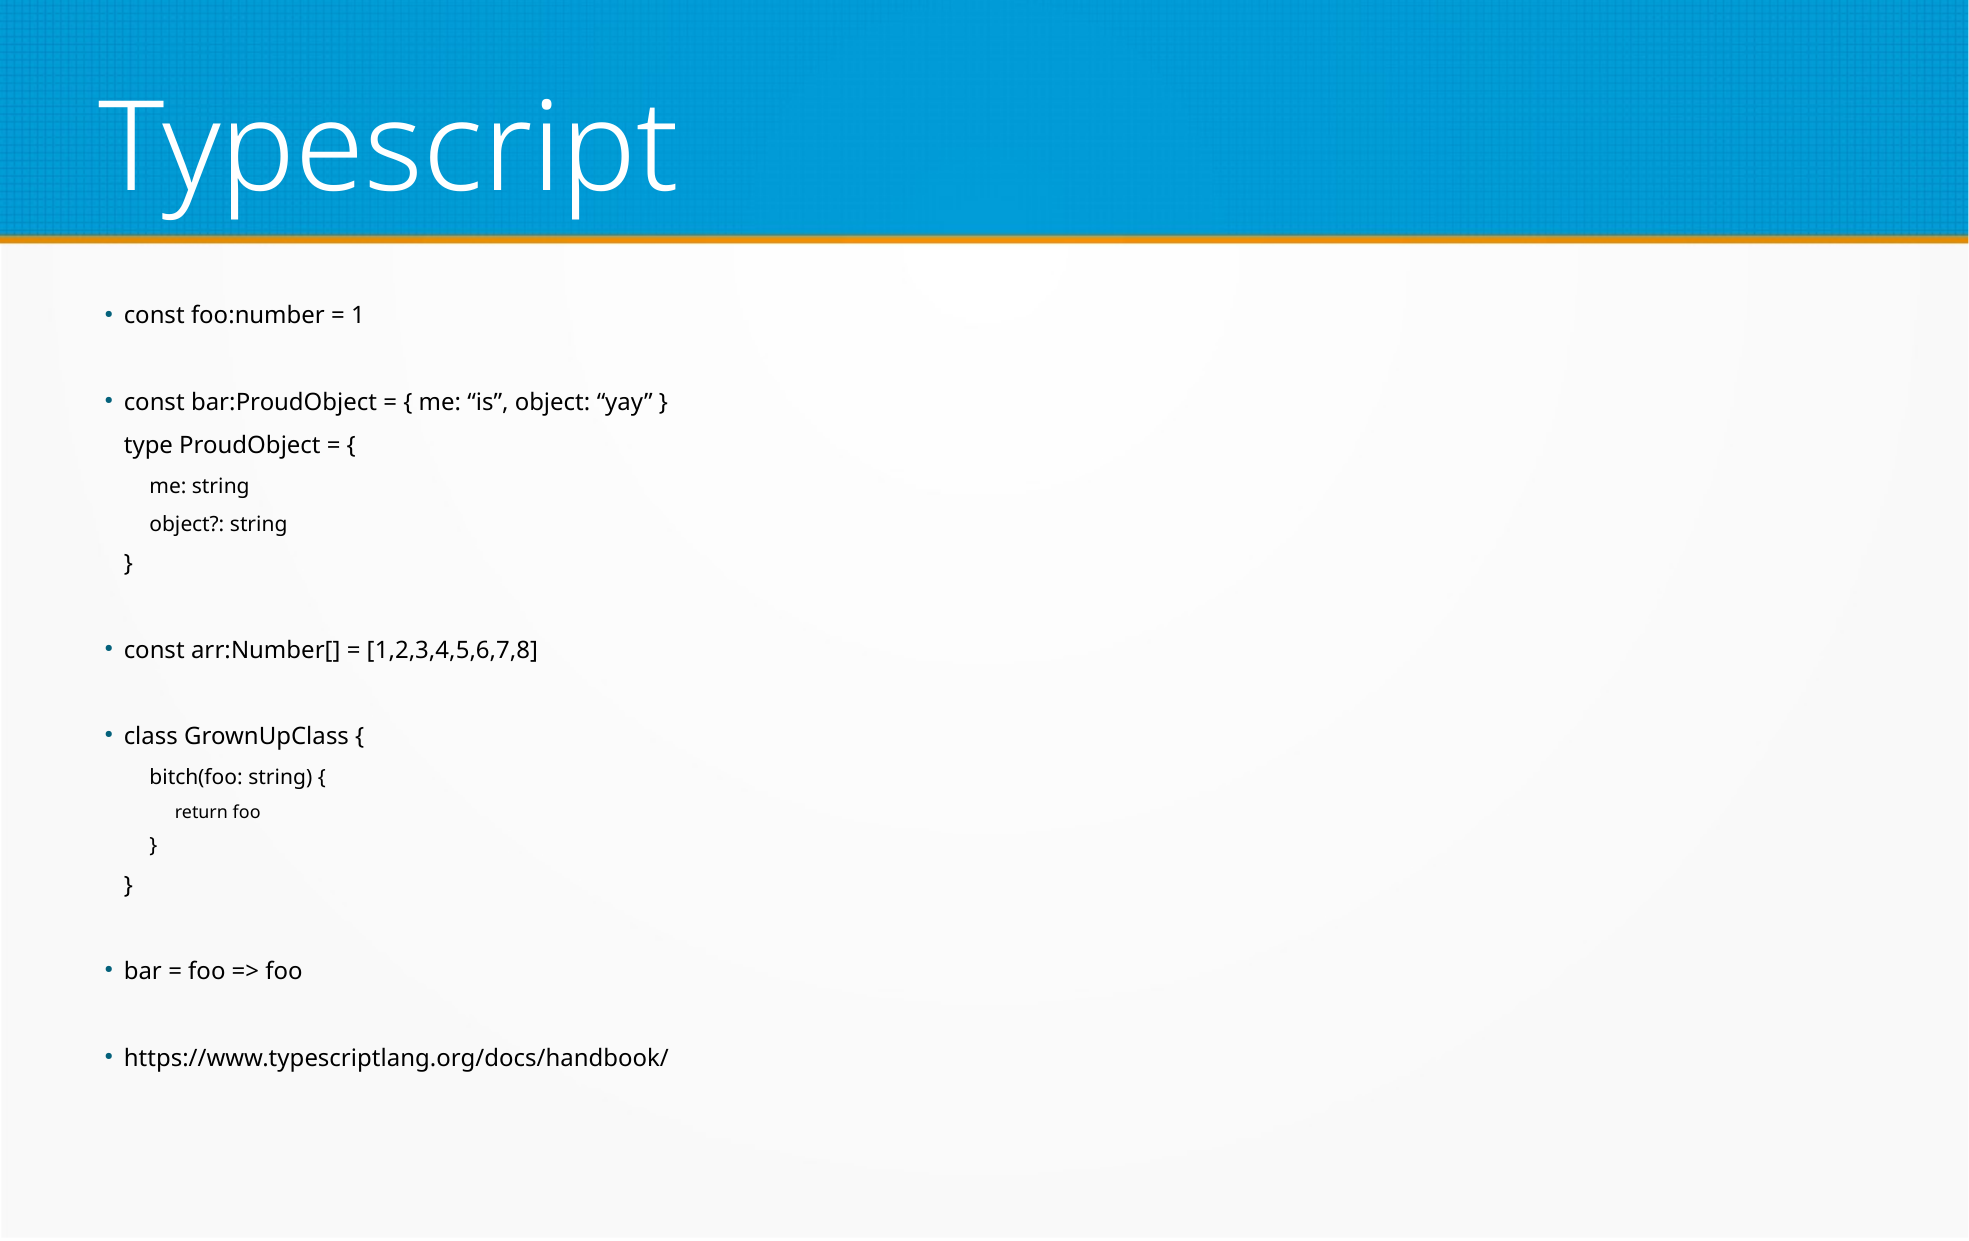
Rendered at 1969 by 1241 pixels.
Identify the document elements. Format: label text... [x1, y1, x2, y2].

list const foo:number = 1 const bar:ProudObject = { me: “is”, object: “yay” } type ProudObject = { me: string object?: string } const arr:Number[] = [1,2,3,4,5,6,7,8] class GrownUpClass { bitch(foo: string) { return foo } } bar = foo => foo https://www.typescriptlang.org/docs/handbook/ [98, 255, 1861, 1081]
picture [0, 233, 1969, 1241]
title Typescript [98, 19, 1870, 227]
